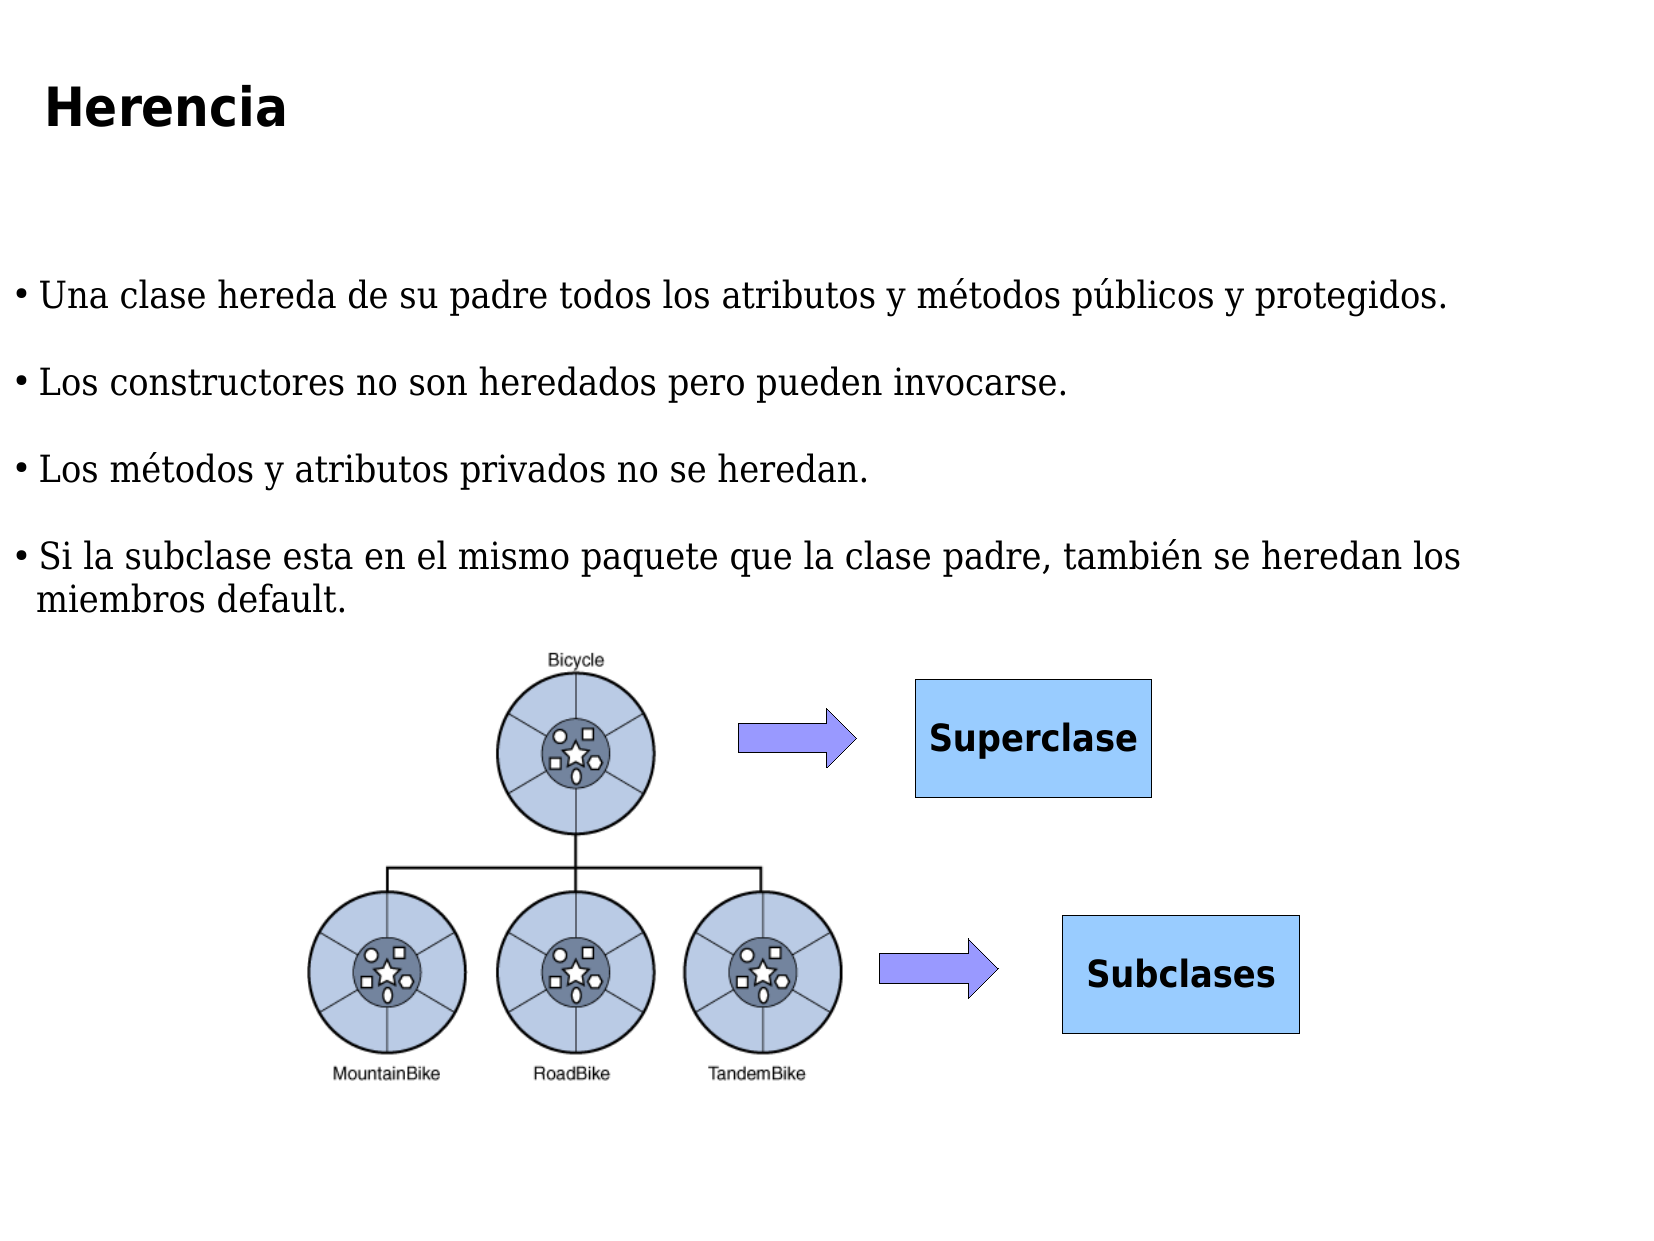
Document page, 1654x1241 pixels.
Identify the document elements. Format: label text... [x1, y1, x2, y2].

text_box Herencia [29, 69, 1625, 148]
text_box Subclases [1062, 915, 1300, 1034]
text_box Superclase [915, 679, 1152, 798]
text_box [738, 708, 857, 768]
picture [307, 649, 844, 1085]
text_box Una clase hereda de su padre todos los atributos y métodos públicos y protegidos. Los constructores no son heredados pero pueden invocarse. Los métodos y atributos privados no se heredan. Si la subclase esta en el mismo paquete que la clase padre, también se heredan los miembros default. [0, 265, 1654, 633]
text_box [879, 938, 999, 999]
